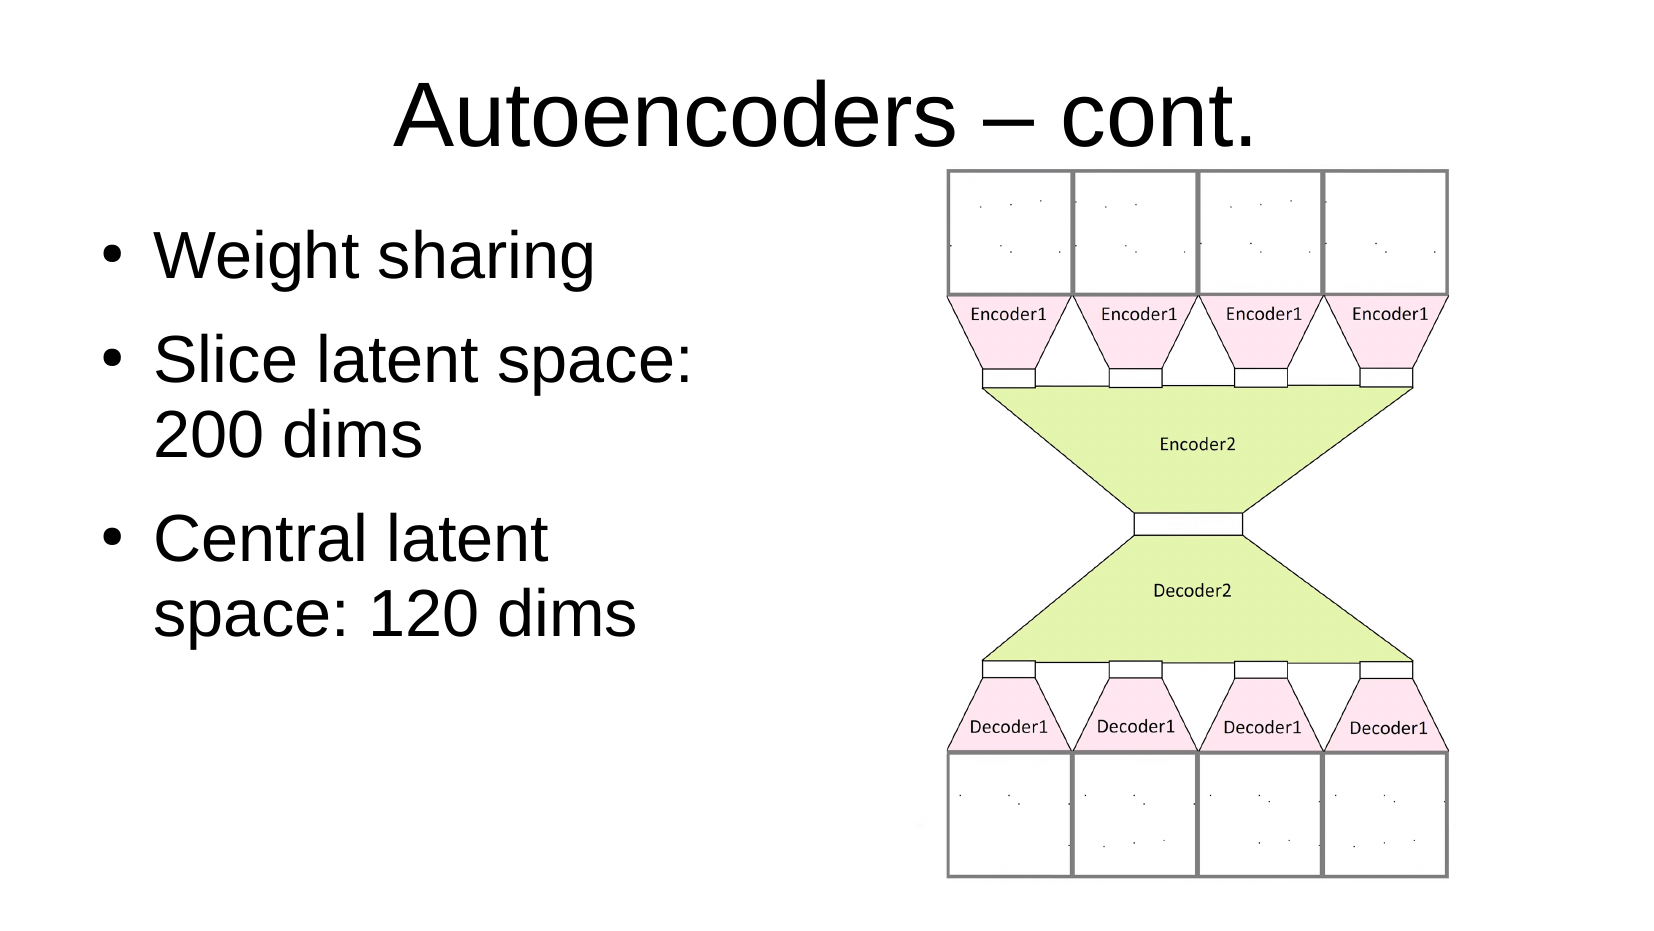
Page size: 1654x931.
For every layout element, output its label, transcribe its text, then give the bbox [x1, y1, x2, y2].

title Autoencoders – cont. [82, 37, 1571, 193]
picture [915, 164, 1471, 884]
list Weight sharing Slice latent space: 200 dims Central latent space: 120 dims [82, 217, 706, 758]
